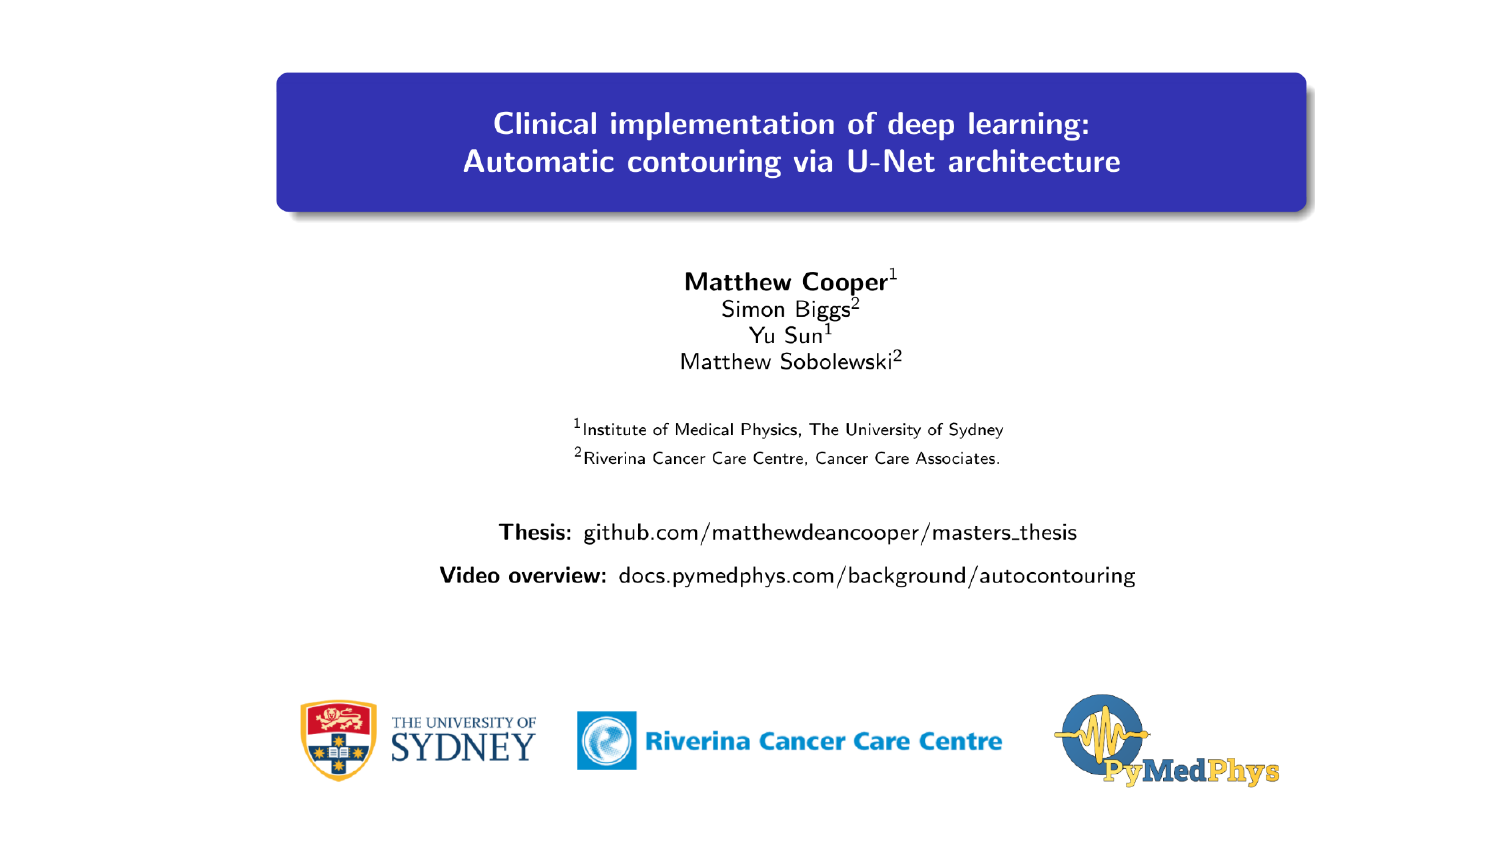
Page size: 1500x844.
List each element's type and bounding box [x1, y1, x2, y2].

picture [264, 44, 1315, 799]
